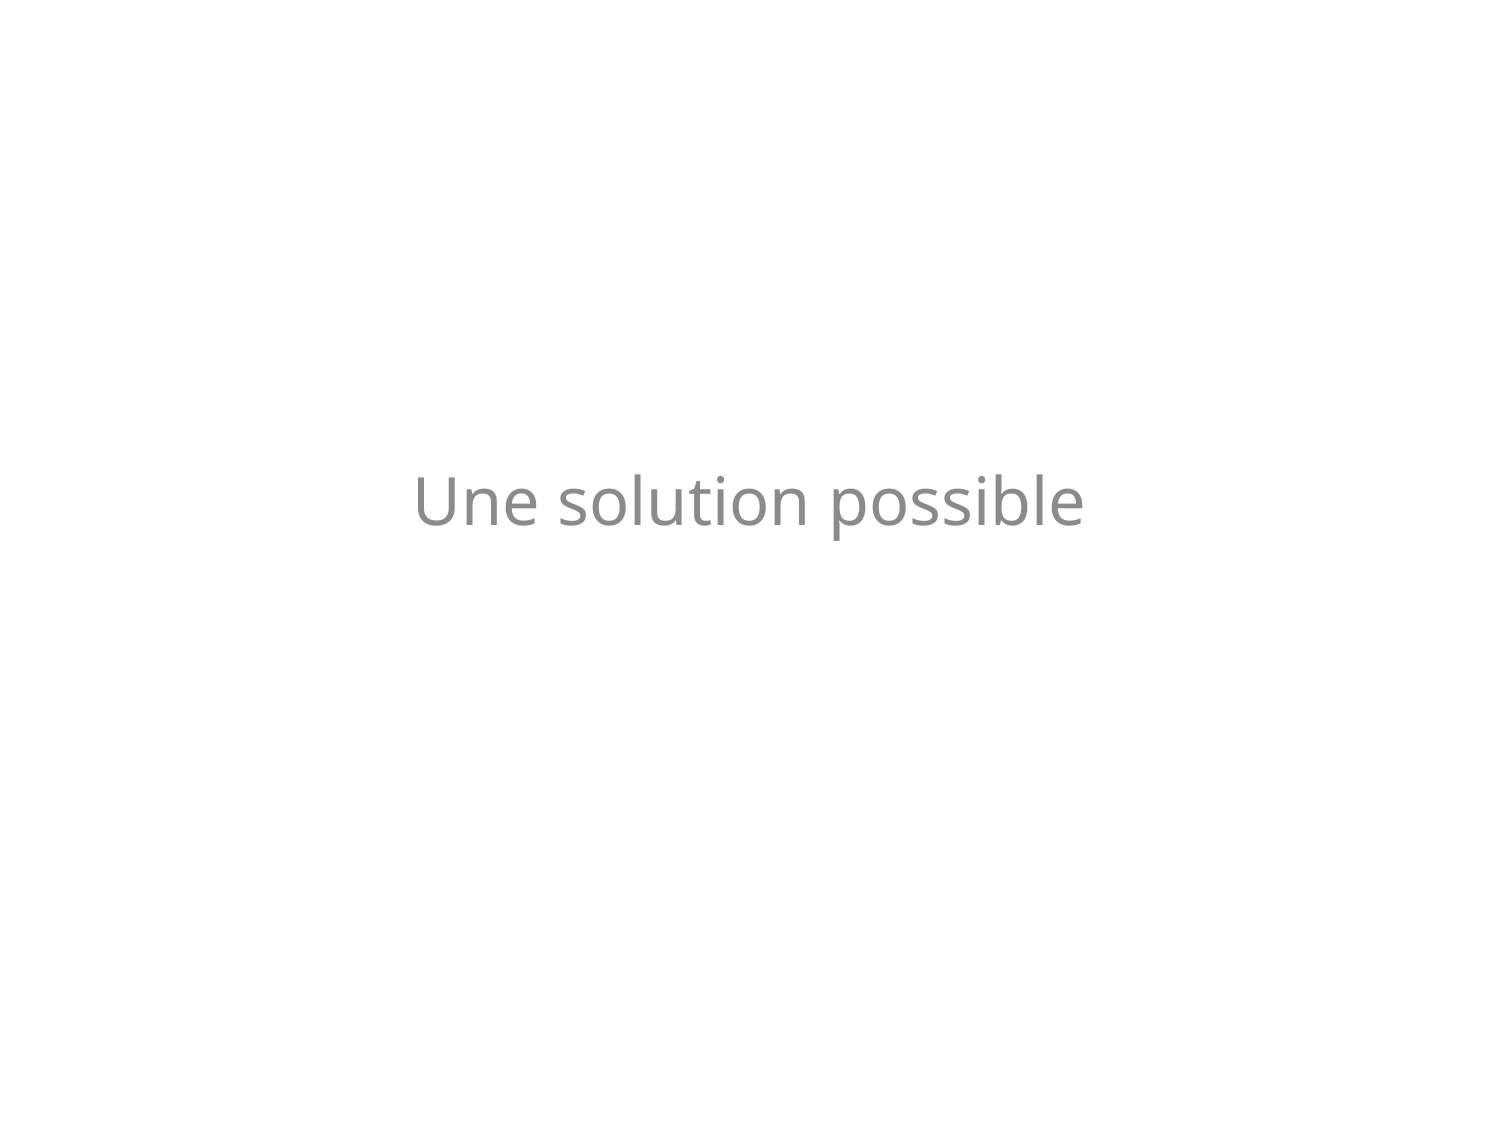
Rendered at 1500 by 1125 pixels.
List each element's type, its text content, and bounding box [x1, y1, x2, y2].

list Une solution possible [75, 78, 1425, 1047]
